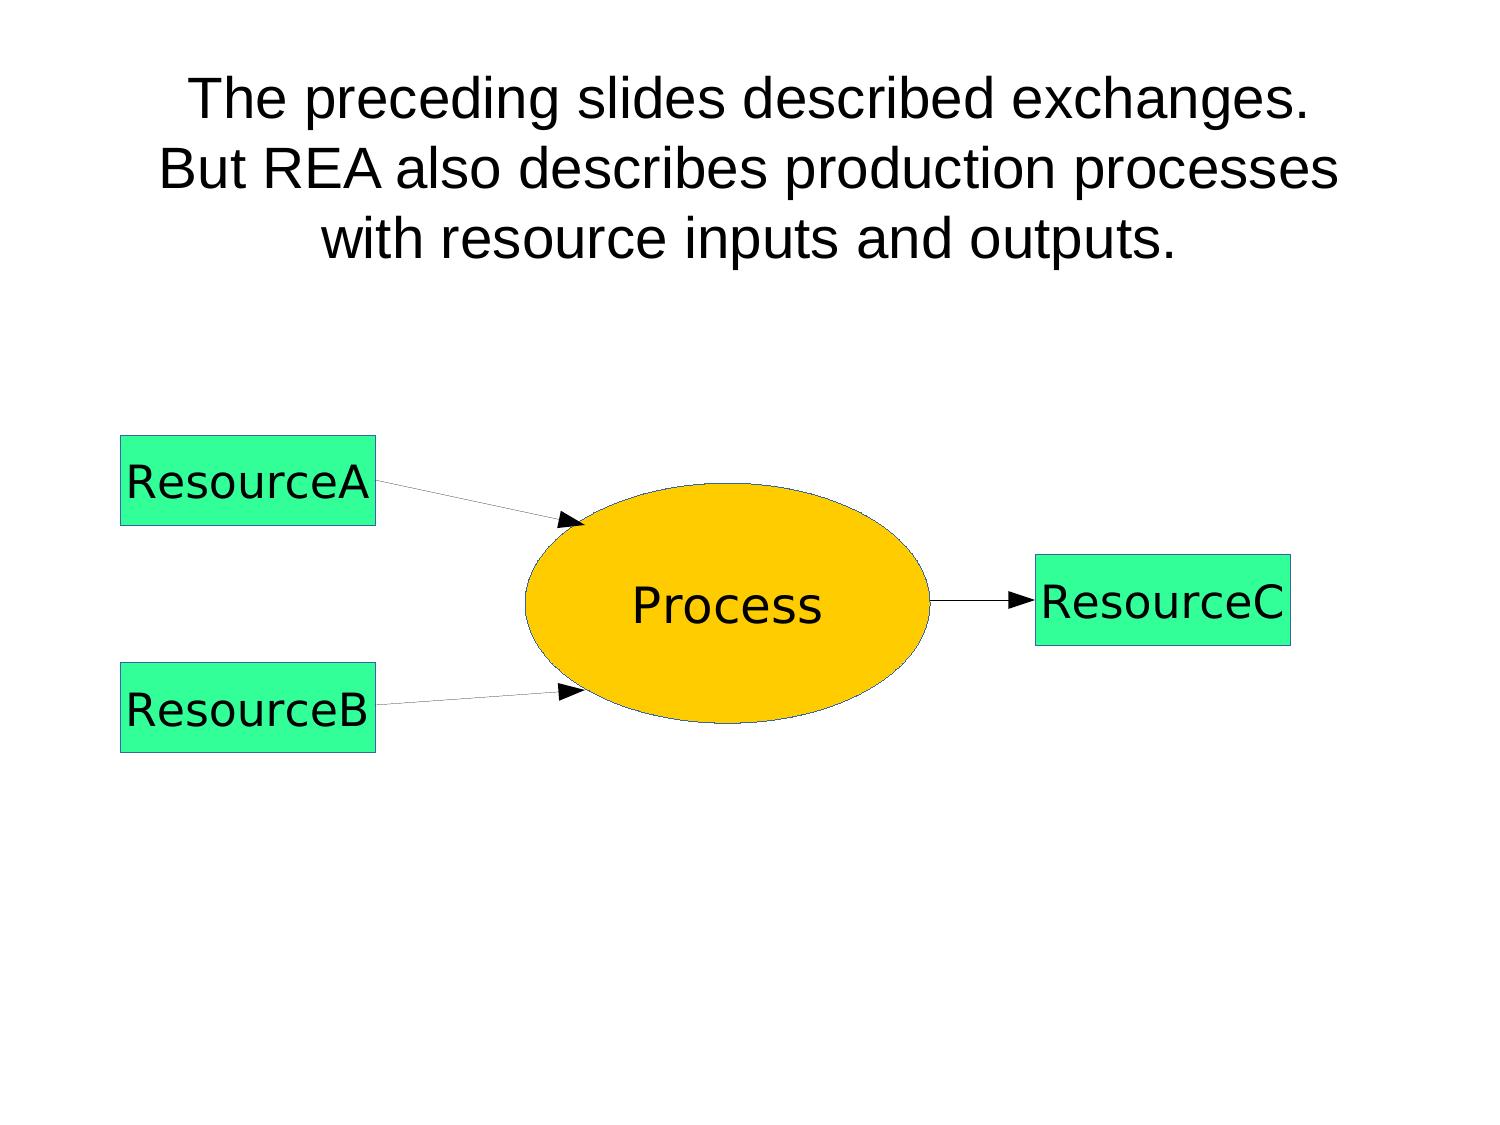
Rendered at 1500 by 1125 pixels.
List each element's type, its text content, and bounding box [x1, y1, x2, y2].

text_box ResourceA [120, 435, 376, 526]
text_box ResourceC [1035, 554, 1291, 646]
title The preceding slides described exchanges. But REA also describes production processes with resource inputs and outputs. [75, 45, 1426, 286]
text_box ResourceB [120, 662, 376, 753]
text_box Process [525, 483, 931, 724]
